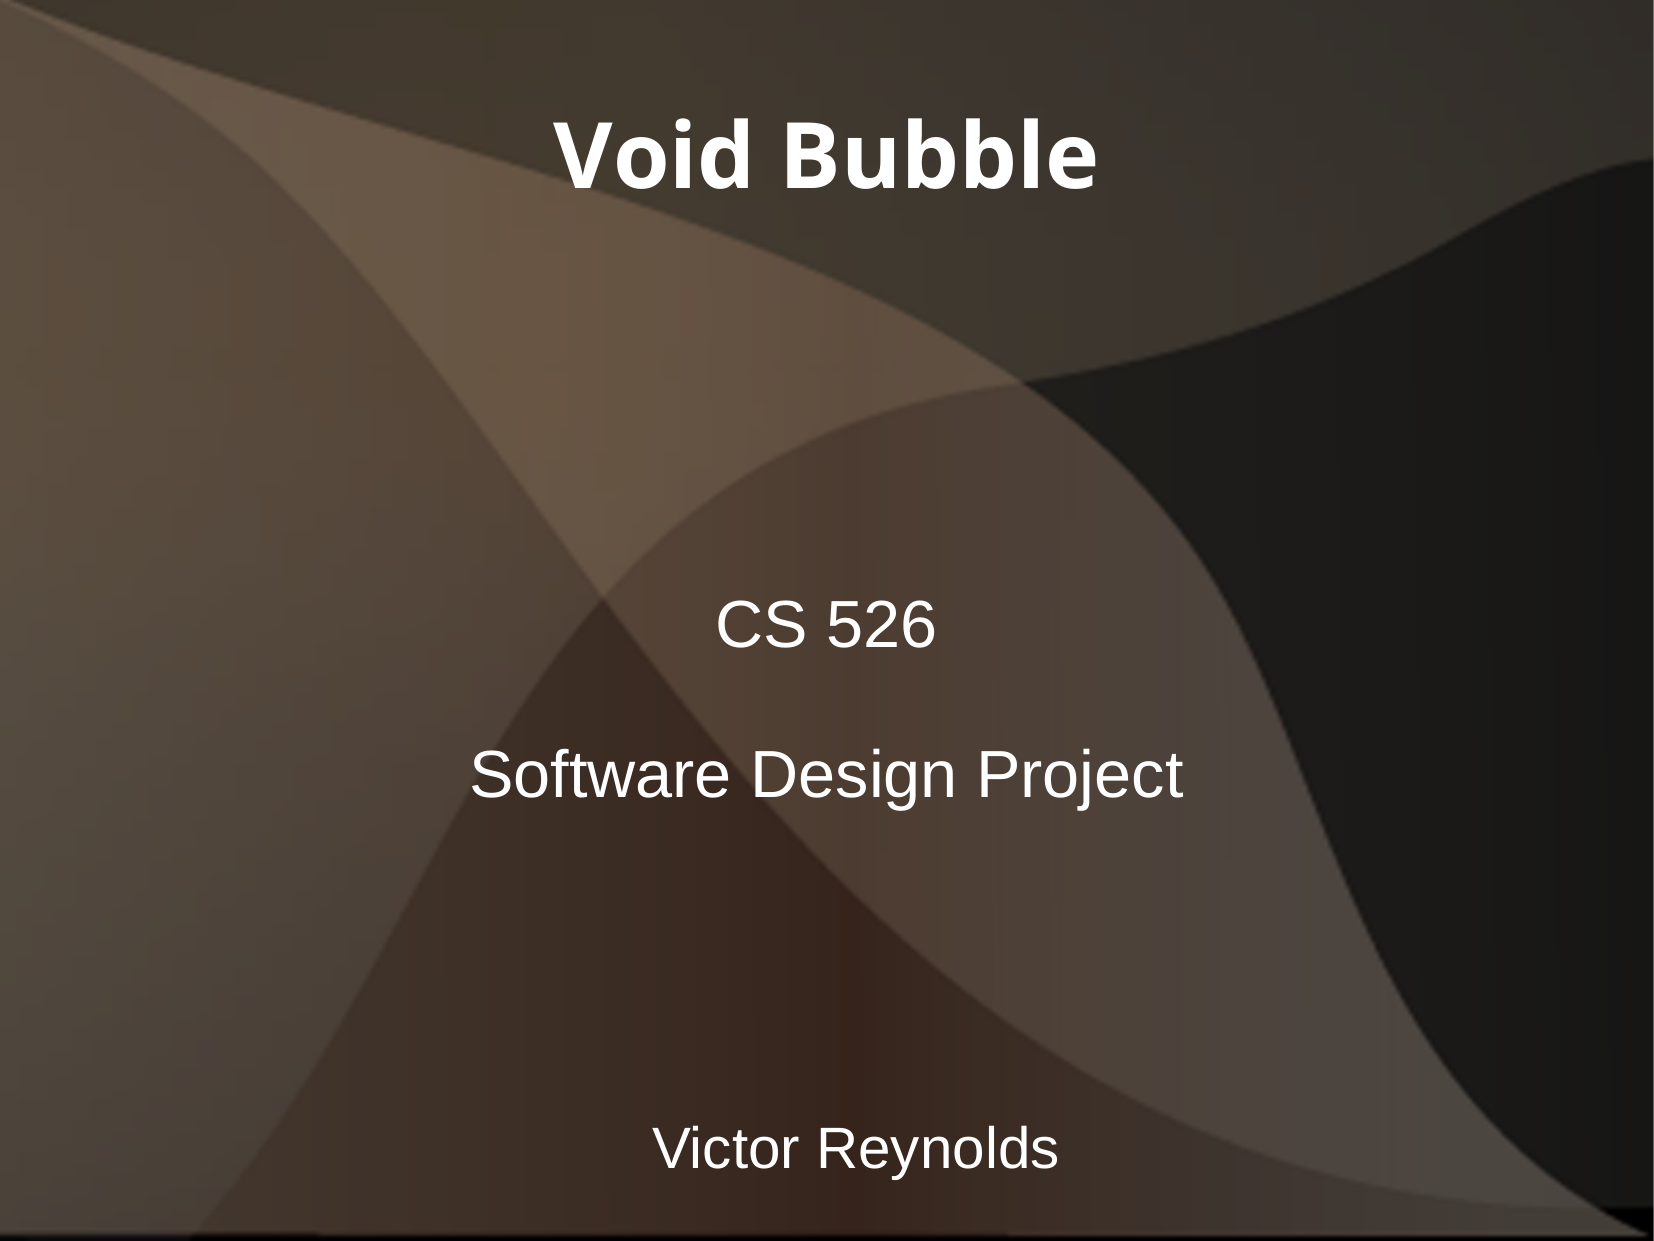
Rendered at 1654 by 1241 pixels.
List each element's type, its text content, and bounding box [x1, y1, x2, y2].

text_box Victor Reynolds [637, 1109, 1276, 1241]
subtitle CS 526 Software Design Project [82, 290, 1571, 1109]
picture [0, 0, 1654, 1241]
title Void Bubble [82, 49, 1571, 257]
